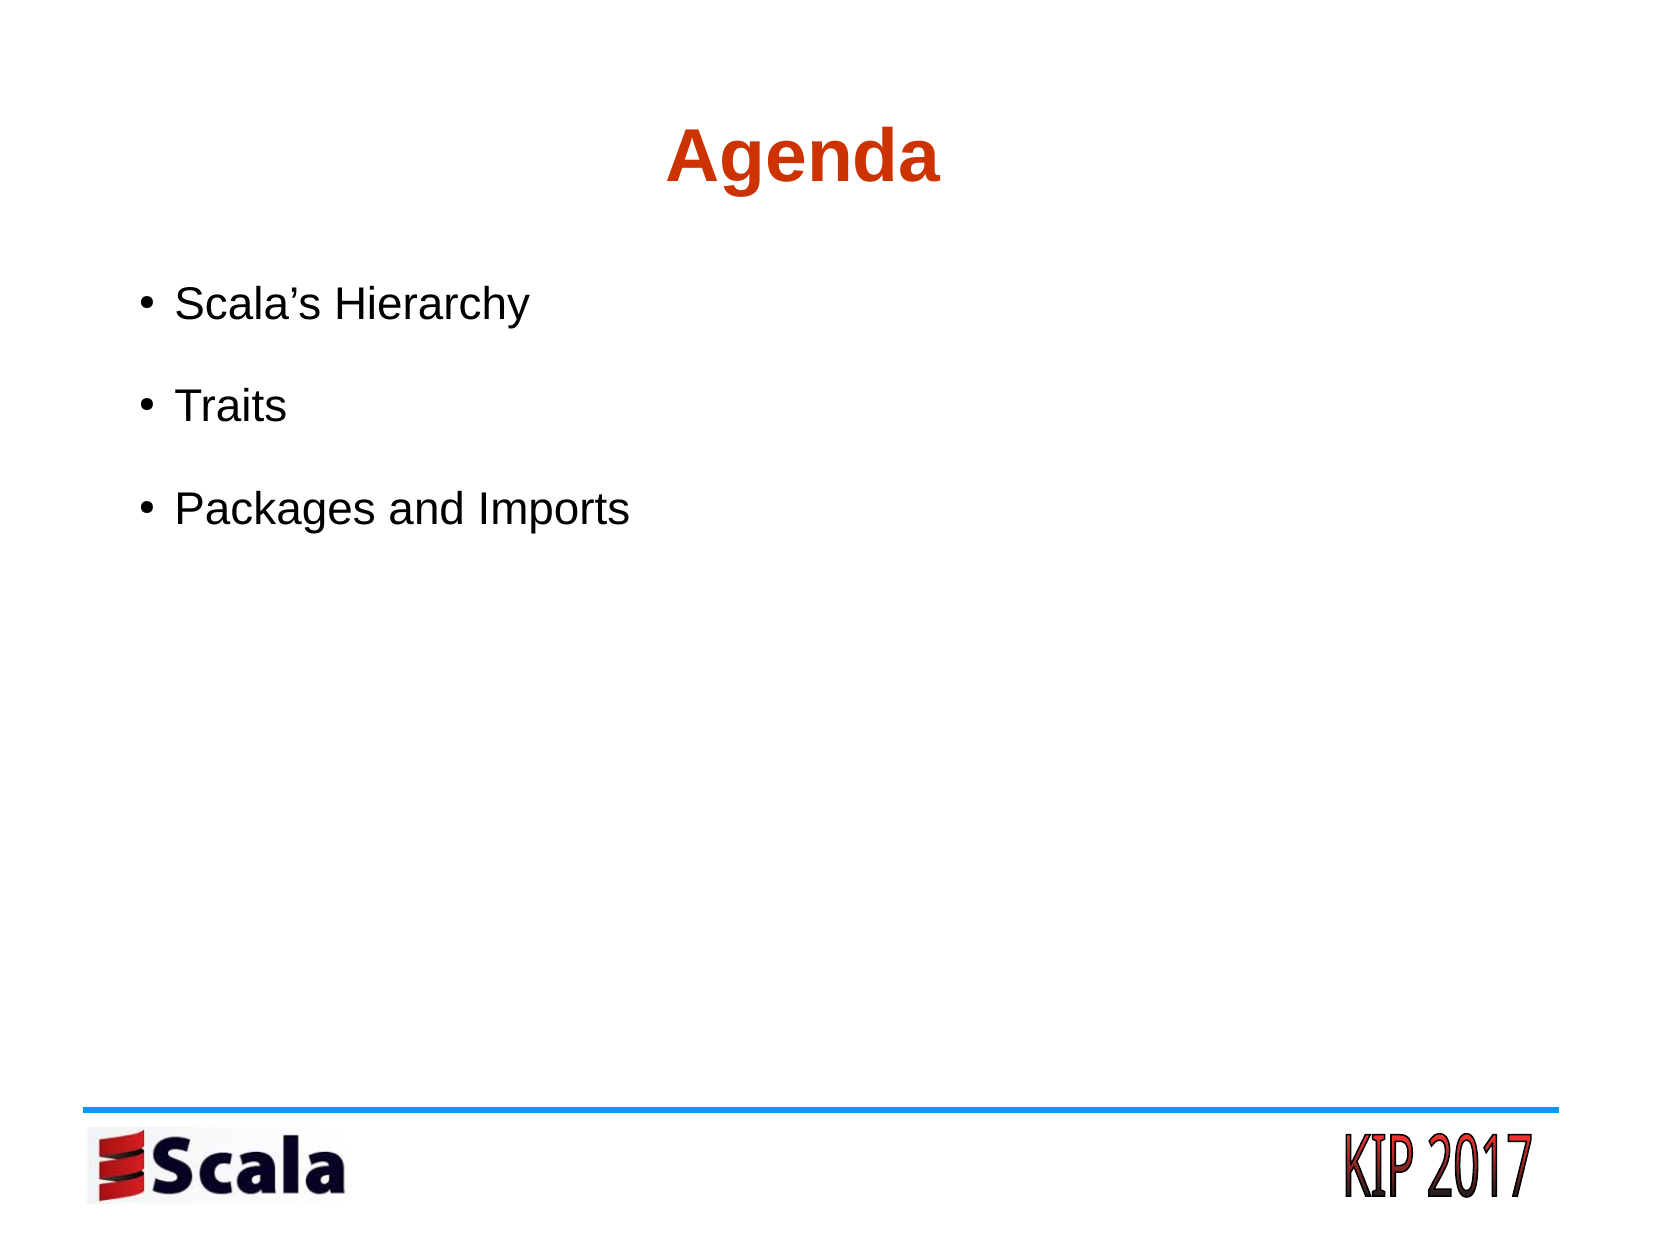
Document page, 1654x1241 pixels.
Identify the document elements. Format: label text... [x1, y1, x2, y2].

text_box Scala’s Hierarchy Traits Packages and Imports [88, 270, 1329, 1046]
picture [86, 1127, 359, 1204]
title Agenda [47, 70, 1536, 235]
